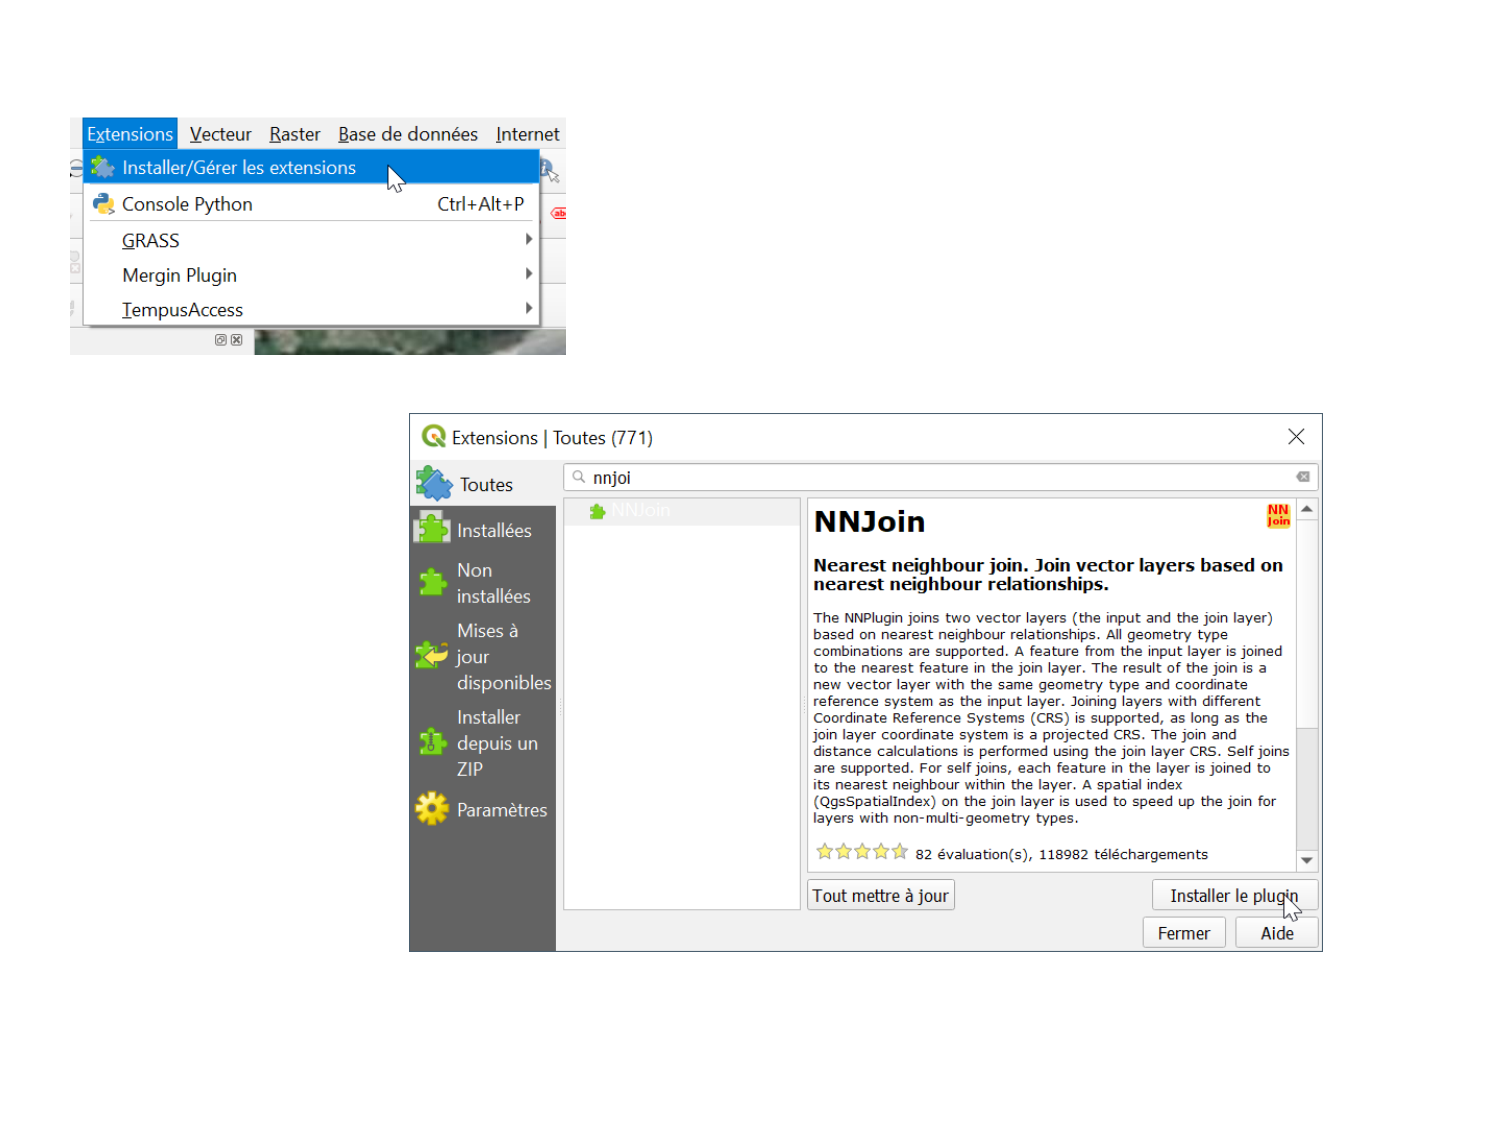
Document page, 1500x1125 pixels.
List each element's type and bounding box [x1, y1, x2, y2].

picture [70, 82, 566, 355]
picture [409, 413, 1323, 952]
